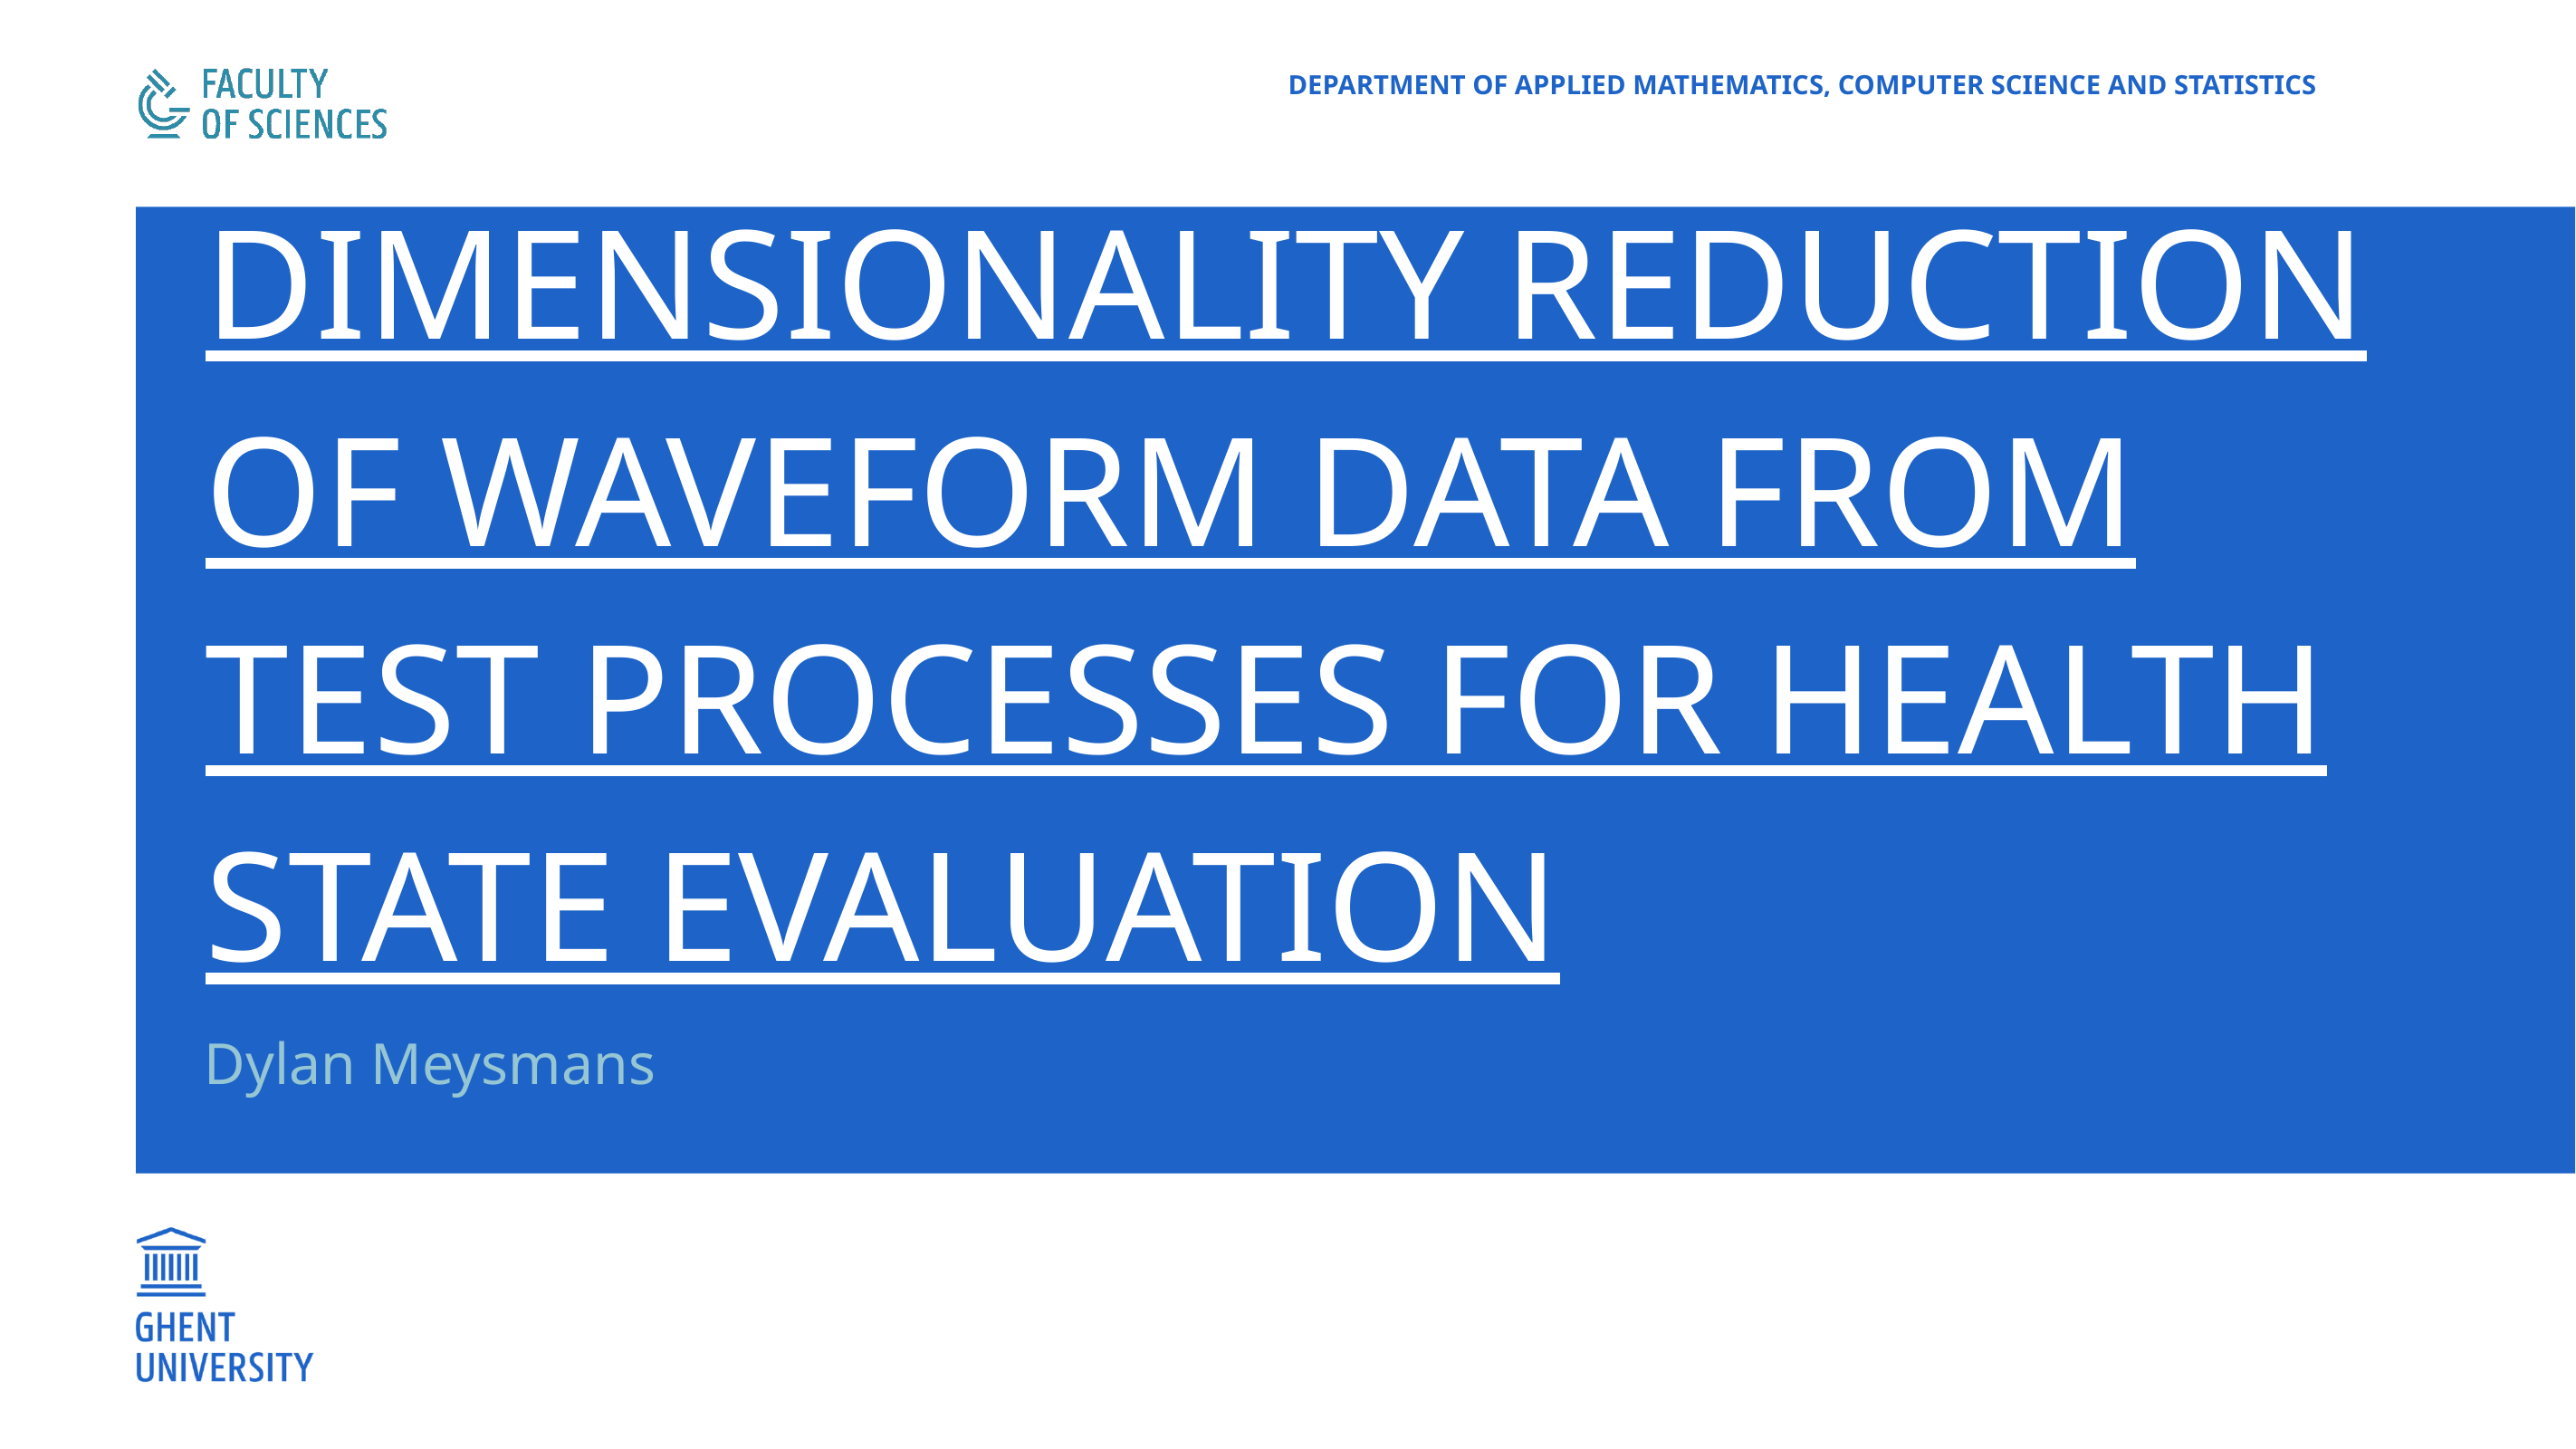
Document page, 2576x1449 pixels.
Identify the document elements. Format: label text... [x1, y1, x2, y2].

picture [69, 0, 484, 207]
subtitle Dylan Meysmans [190, 1021, 2447, 1108]
list department of Applied Mathematics, Computer Science and Statistics [1274, 58, 2507, 139]
title Dimensionality reduction of waveform data from test processes for health state evaluation [191, 340, 2447, 999]
picture [68, 1175, 411, 1449]
